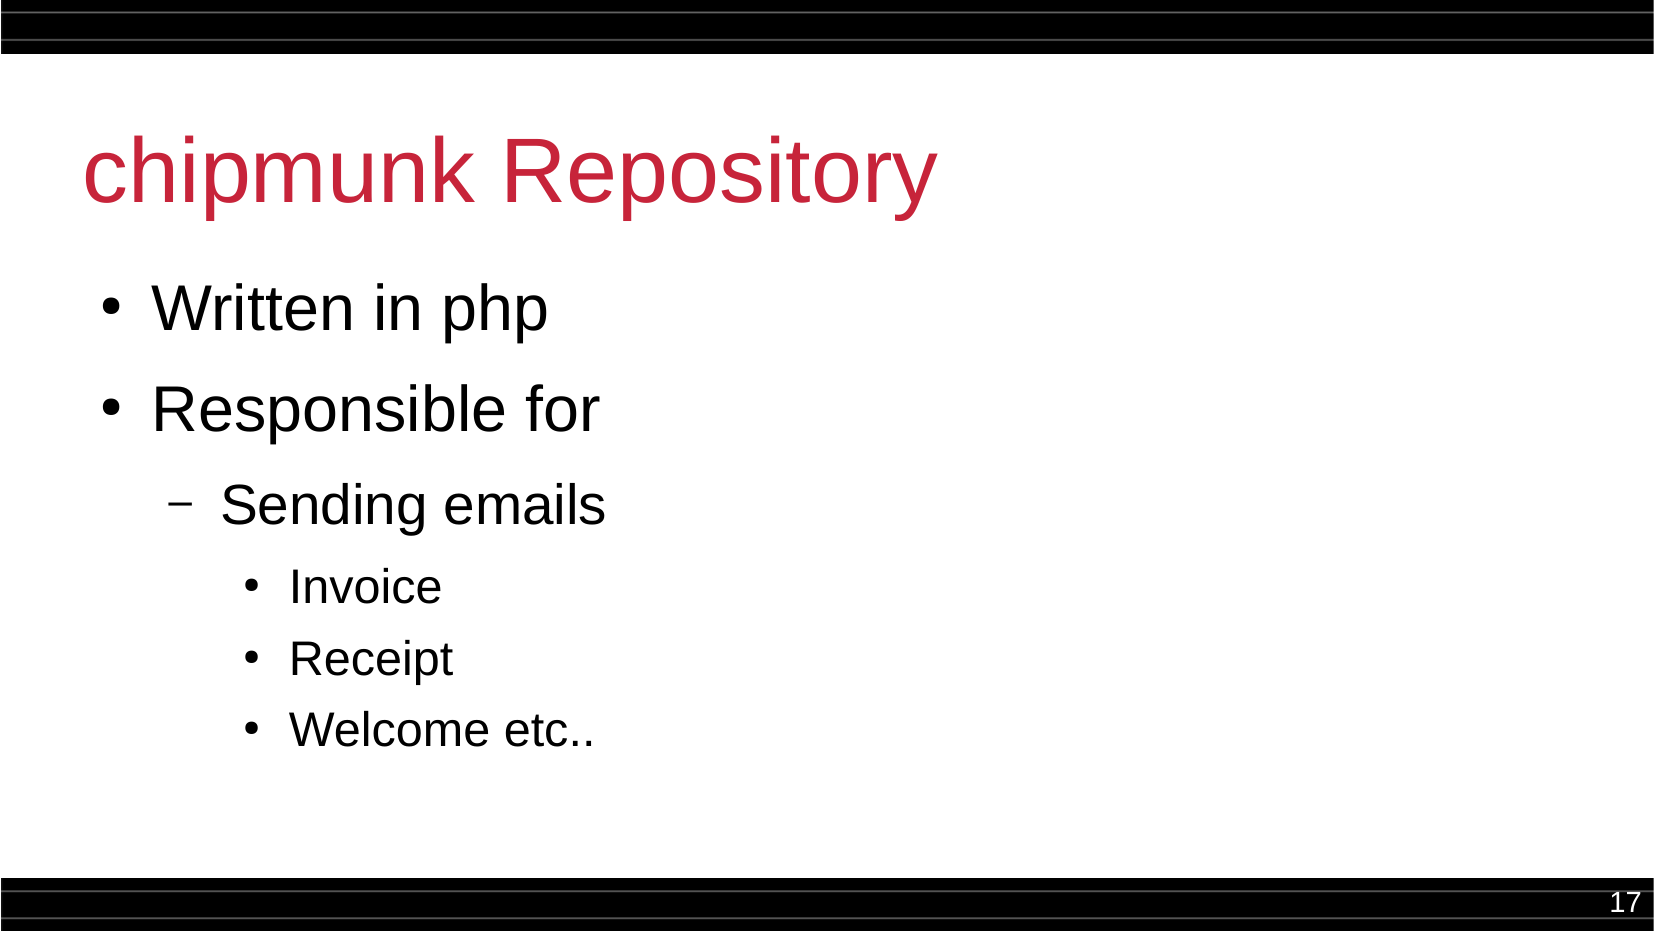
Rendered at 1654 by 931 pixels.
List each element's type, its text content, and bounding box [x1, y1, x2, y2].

picture [1, 878, 1654, 931]
title chipmunk Repository [82, 92, 1571, 249]
picture [1, 0, 1654, 54]
list Written in php Responsible for Sending emails Invoice Receipt Welcome etc.. [82, 271, 1571, 758]
